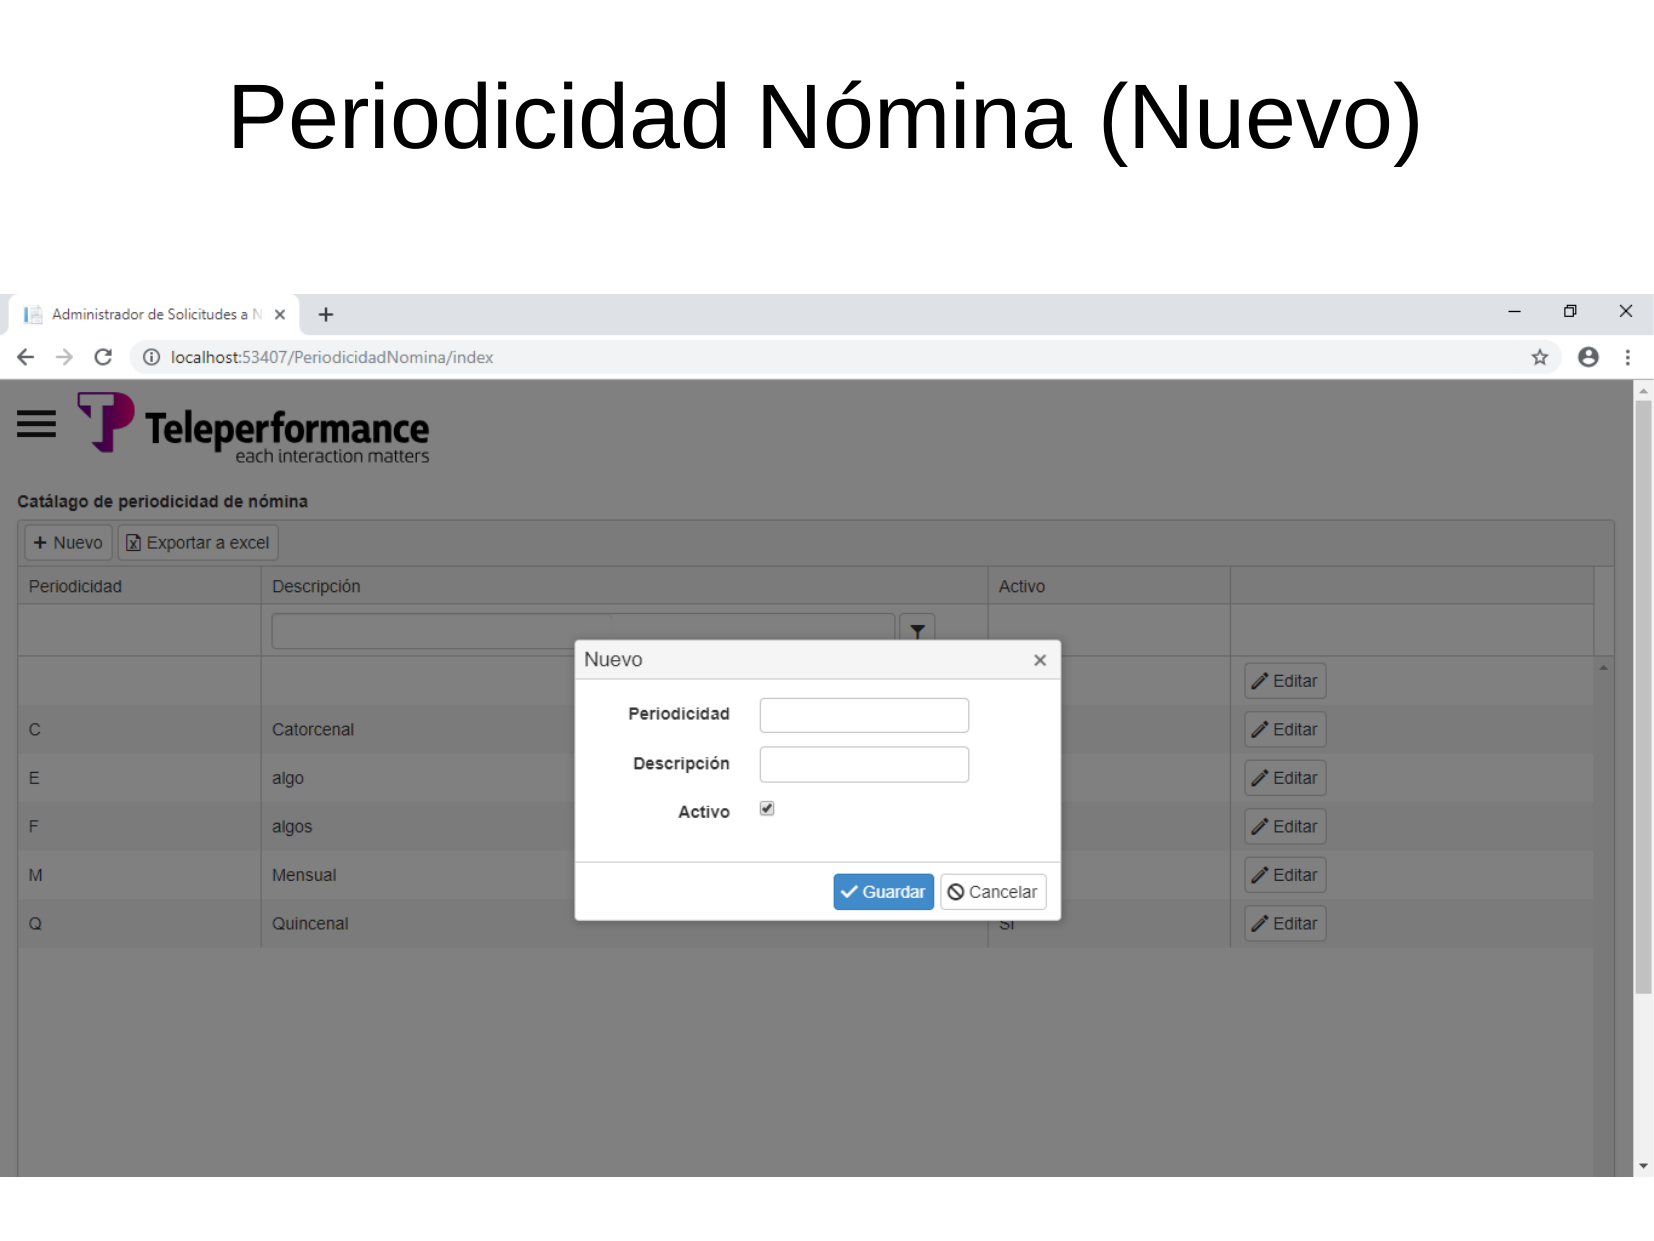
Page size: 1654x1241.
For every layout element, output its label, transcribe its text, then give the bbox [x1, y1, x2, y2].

picture [0, 294, 1654, 1177]
title Periodicidad Nómina (Nuevo) [82, 49, 1571, 257]
